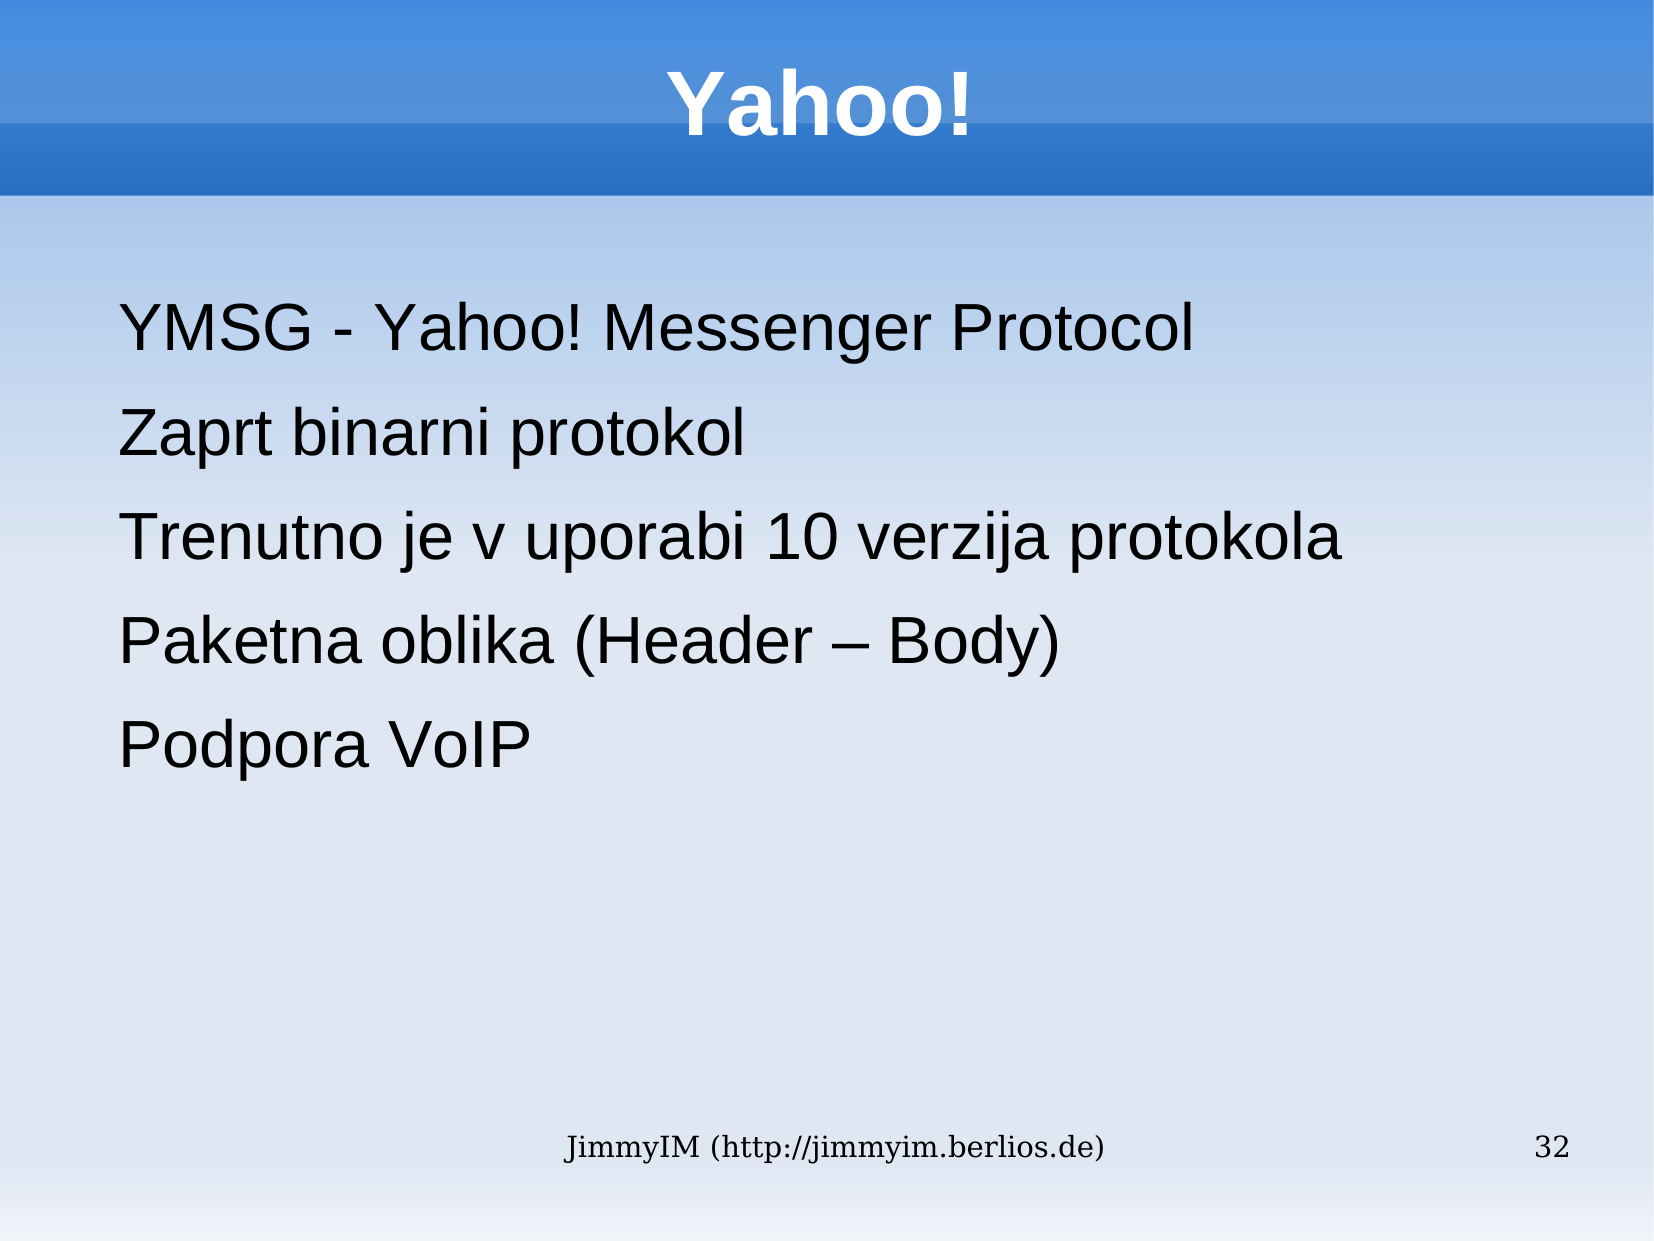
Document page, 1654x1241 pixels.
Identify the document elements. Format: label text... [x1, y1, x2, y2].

title Yahoo! [76, 0, 1565, 208]
list YMSG - Yahoo! Messenger Protocol Zaprt binarni protokol Trenutno je v uporabi 10 verzija protokola Paketna oblika (Header – Body) Podpora VoIP [82, 290, 1571, 1109]
picture [0, 0, 1654, 1241]
